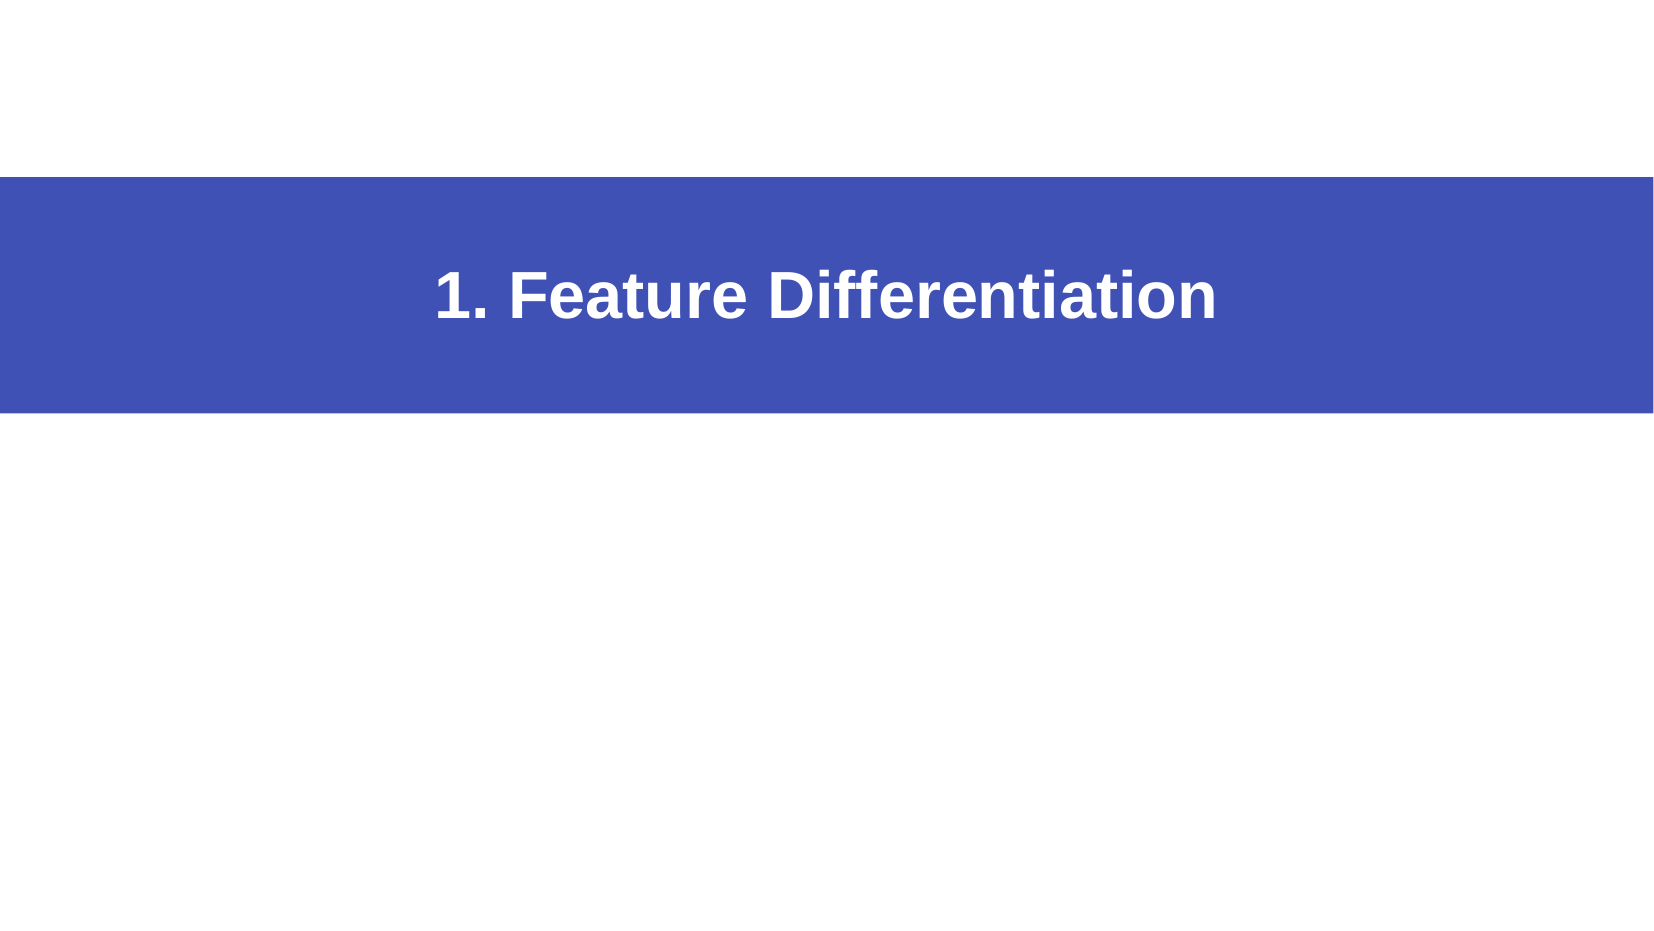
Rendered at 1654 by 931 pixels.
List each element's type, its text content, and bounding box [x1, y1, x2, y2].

title 1. Feature Differentiation [0, 177, 1654, 414]
